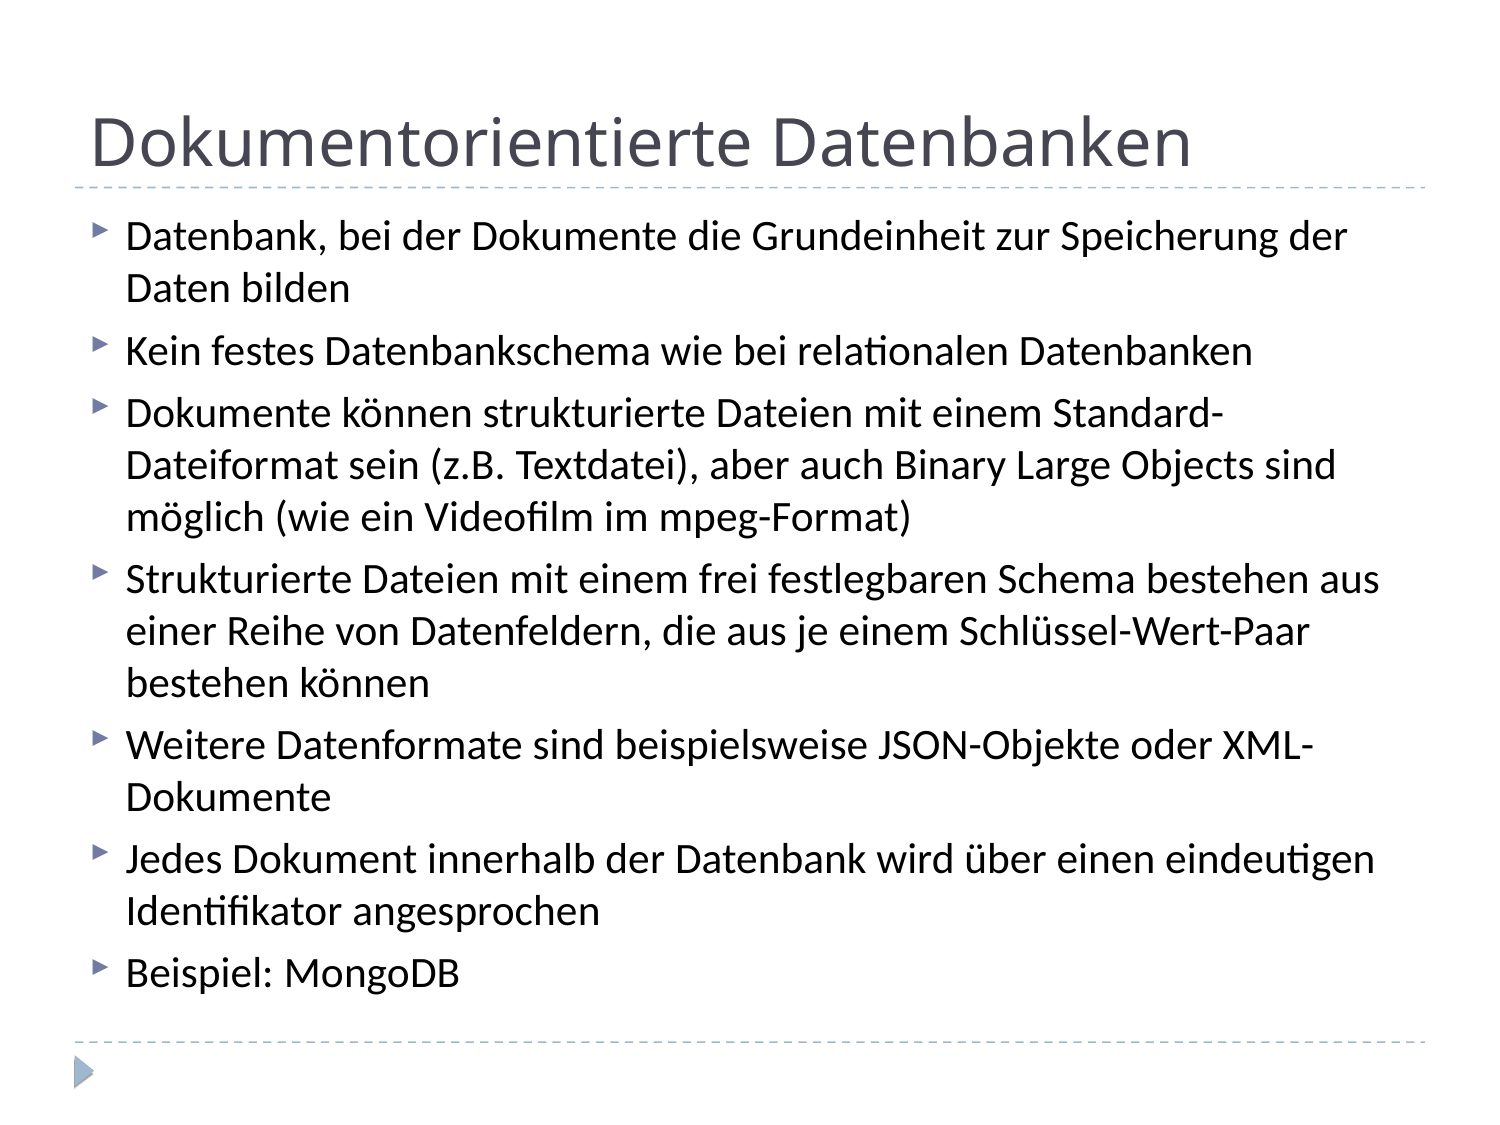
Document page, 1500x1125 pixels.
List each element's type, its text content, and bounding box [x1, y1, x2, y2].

title Dokumentorientierte Datenbanken [75, 24, 1425, 188]
list Datenbank, bei der Dokumente die Grundeinheit zur Speicherung der Daten bilden Kein festes Datenbankschema wie bei relationalen Datenbanken Dokumente können strukturierte Dateien mit einem Standard-Dateiformat sein (z.B. Textdatei), aber auch Binary Large Objects sind möglich (wie ein Videofilm im mpeg-Format) Strukturierte Dateien mit einem frei festlegbaren Schema bestehen aus einer Reihe von Datenfeldern, die aus je einem Schlüssel-Wert-Paar bestehen können Weitere Datenformate sind beispielsweise JSON-Objekte oder XML-Dokumente Jedes Dokument innerhalb der Datenbank wird über einen eindeutigen Identifikator angesprochen Beispiel: MongoDB [75, 200, 1425, 1010]
